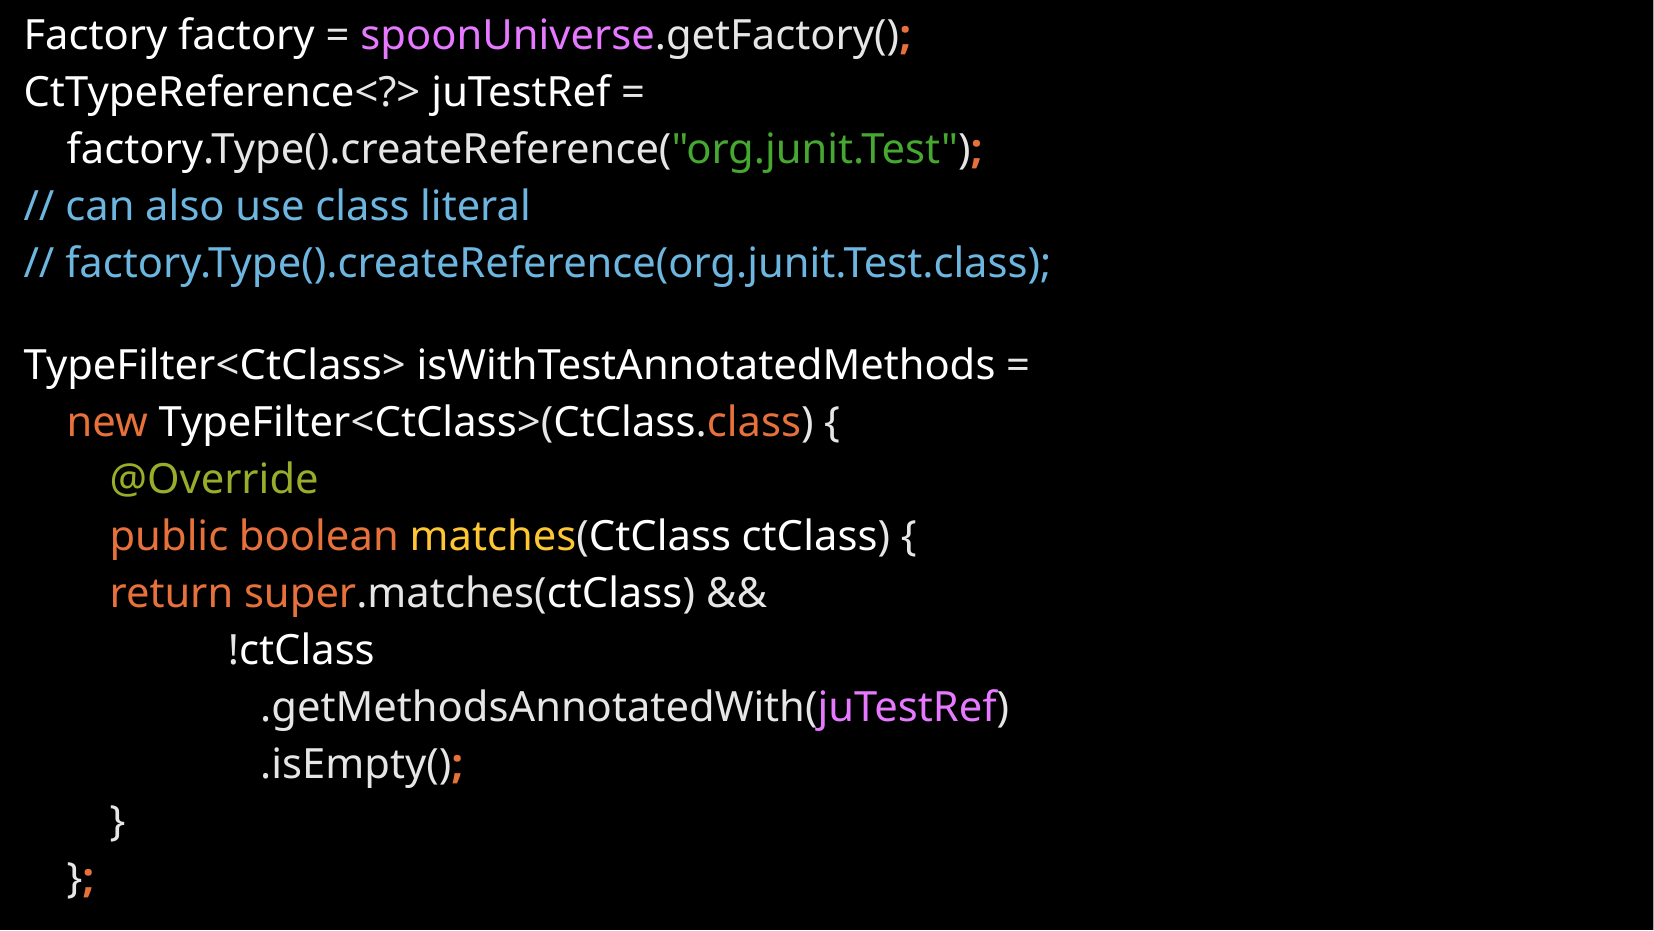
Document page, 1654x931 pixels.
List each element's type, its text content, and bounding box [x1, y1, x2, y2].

subtitle Factory factory = spoonUniverse.getFactory(); CtTypeReference<?> juTestRef = factory.Type().createReference("org.junit.Test"); // can also use class literal // factory.Type().createReference(org.junit.Test.class); TypeFilter<CtClass> isWithTestAnnotatedMethods = new TypeFilter<CtClass>(CtClass.class) { @Override public boolean matches(CtClass ctClass) { return super.matches(ctClass) && !ctClass .getMethodsAnnotatedWith(juTestRef) .isEmpty(); } }; [23, 23, 1630, 886]
